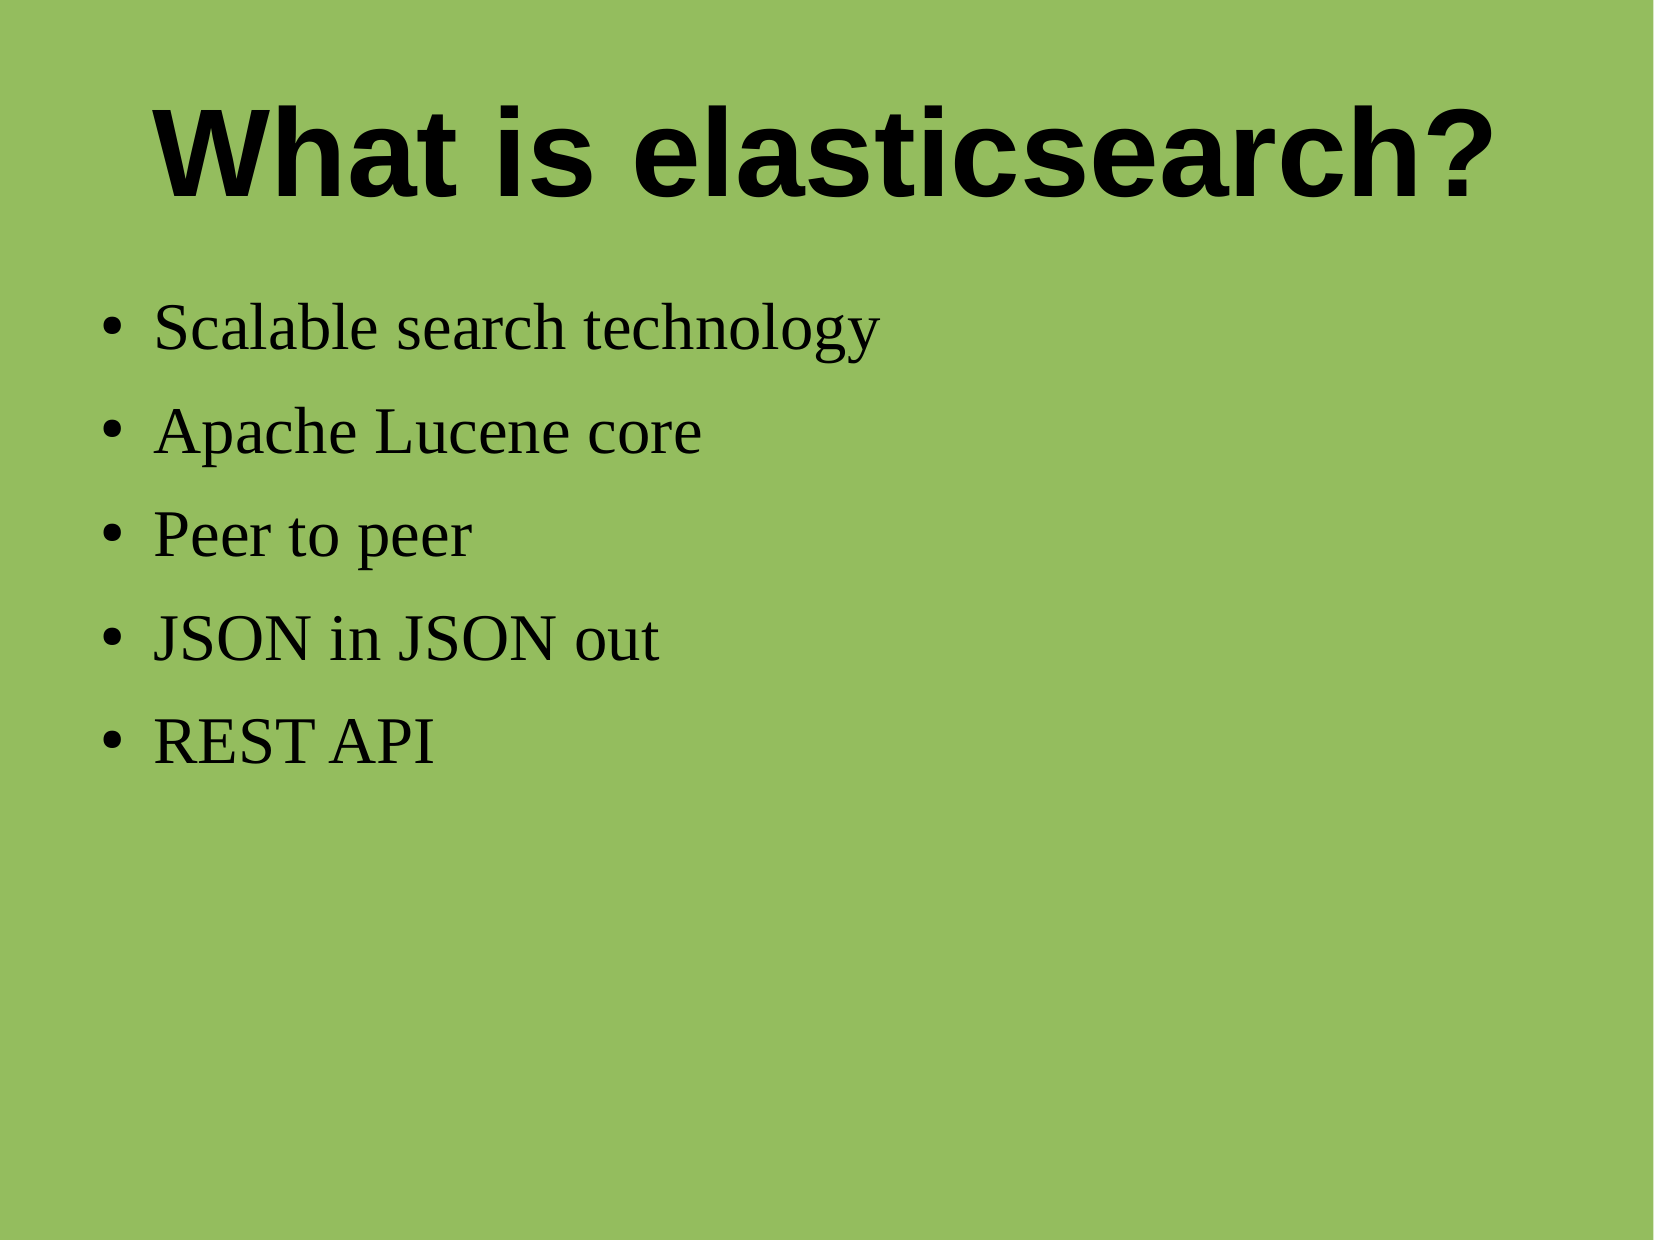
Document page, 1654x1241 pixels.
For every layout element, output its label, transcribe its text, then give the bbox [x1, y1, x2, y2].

title What is elasticsearch? [82, 49, 1571, 257]
list Scalable search technology Apache Lucene core Peer to peer JSON in JSON out REST API [82, 290, 1571, 1109]
